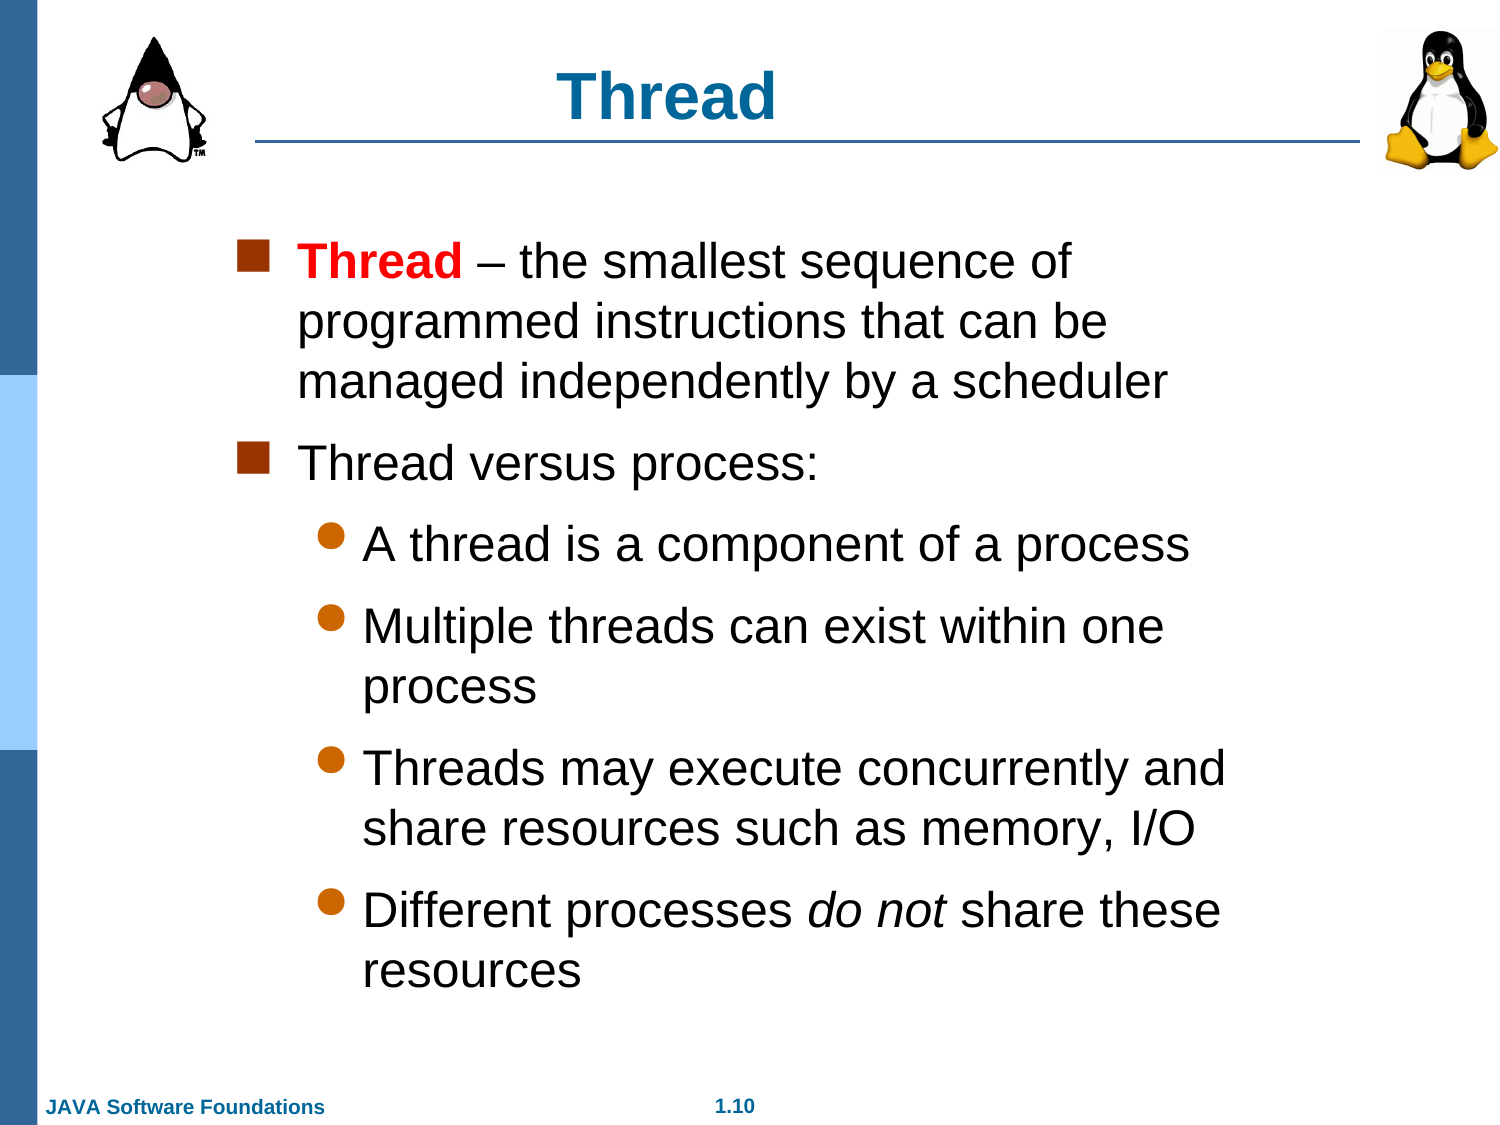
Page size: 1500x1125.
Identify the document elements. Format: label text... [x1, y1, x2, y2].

picture [54, 0, 255, 200]
list Thread – the smallest sequence of programmed instructions that can be managed independently by a scheduler Thread versus process: A thread is a component of a process Multiple threads can exist within one process Threads may execute concurrently and share resources such as memory, I/O Different processes do not share these resources [226, 220, 1317, 988]
title Thread [74, 44, 1261, 141]
picture [1383, 28, 1500, 173]
